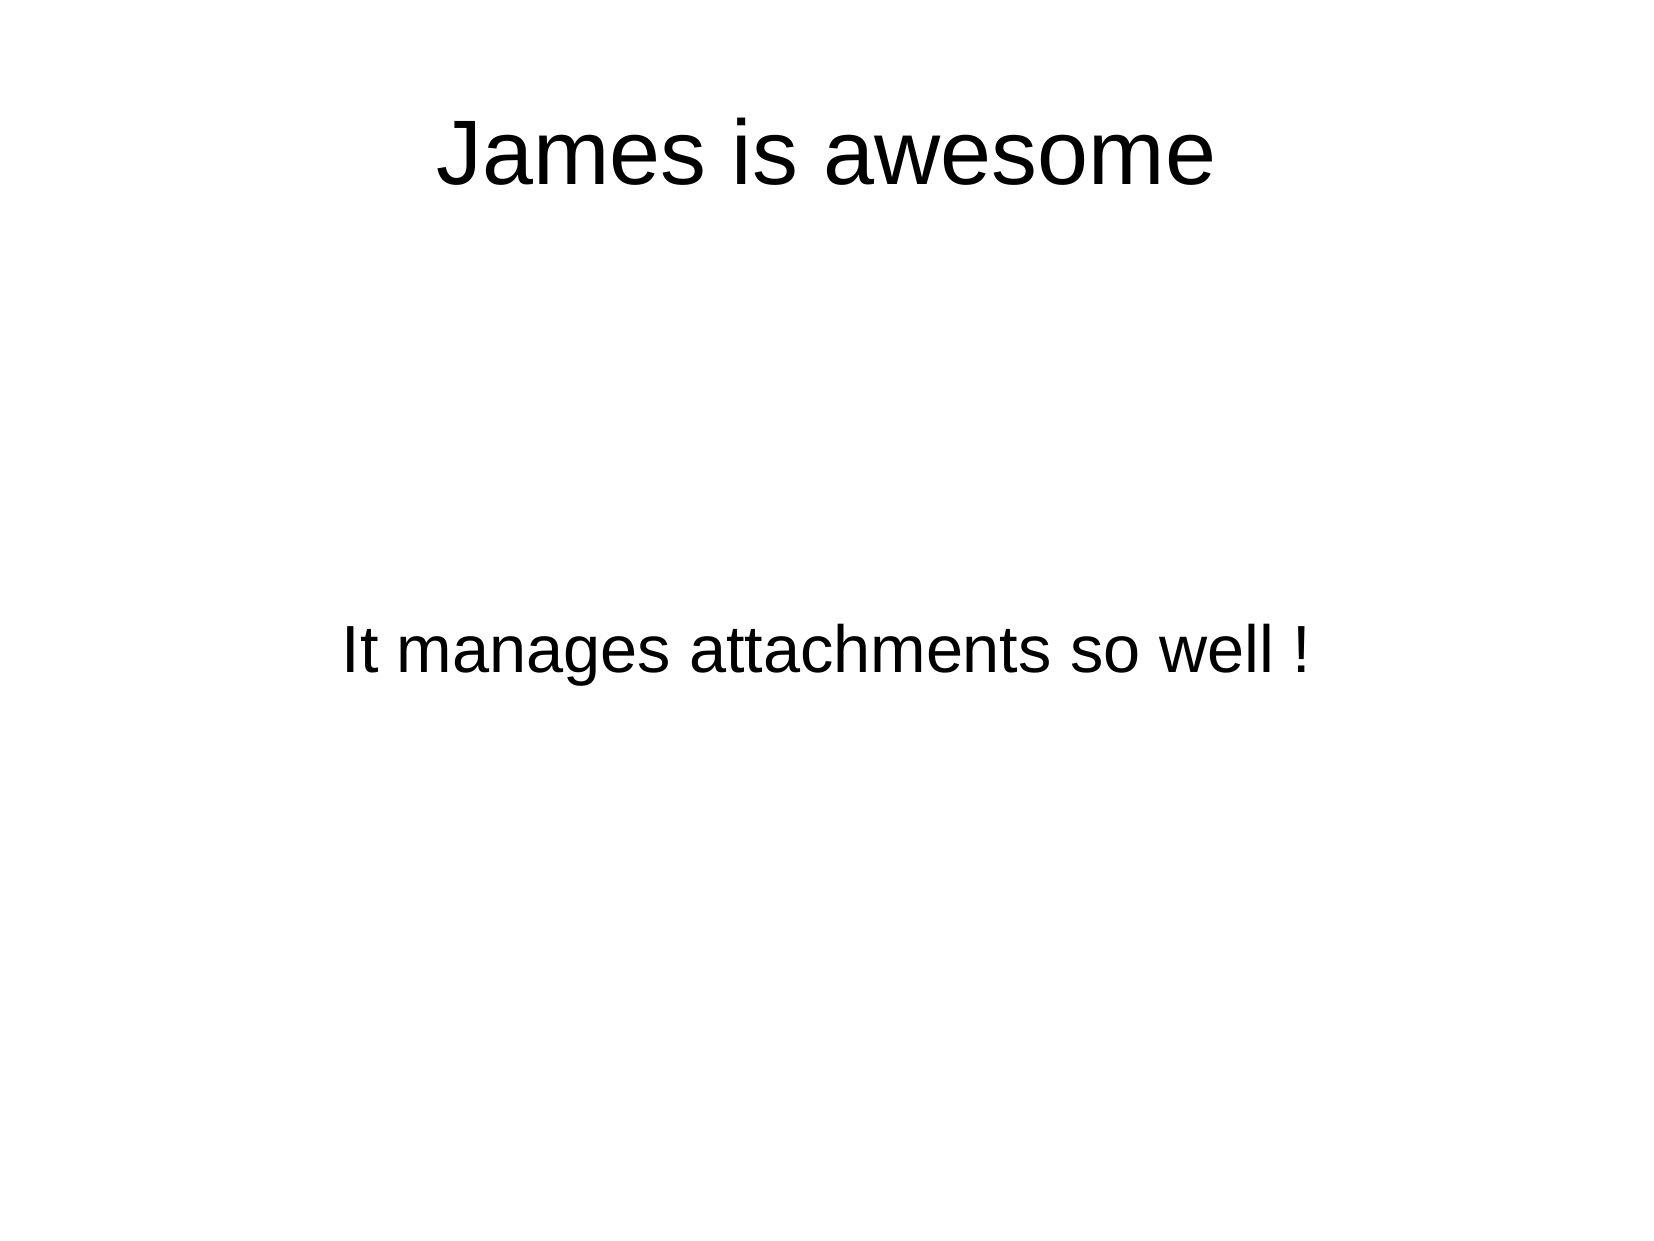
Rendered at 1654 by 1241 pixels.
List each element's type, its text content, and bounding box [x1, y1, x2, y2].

subtitle It manages attachments so well ! [82, 290, 1571, 1010]
title James is awesome [82, 49, 1571, 257]
